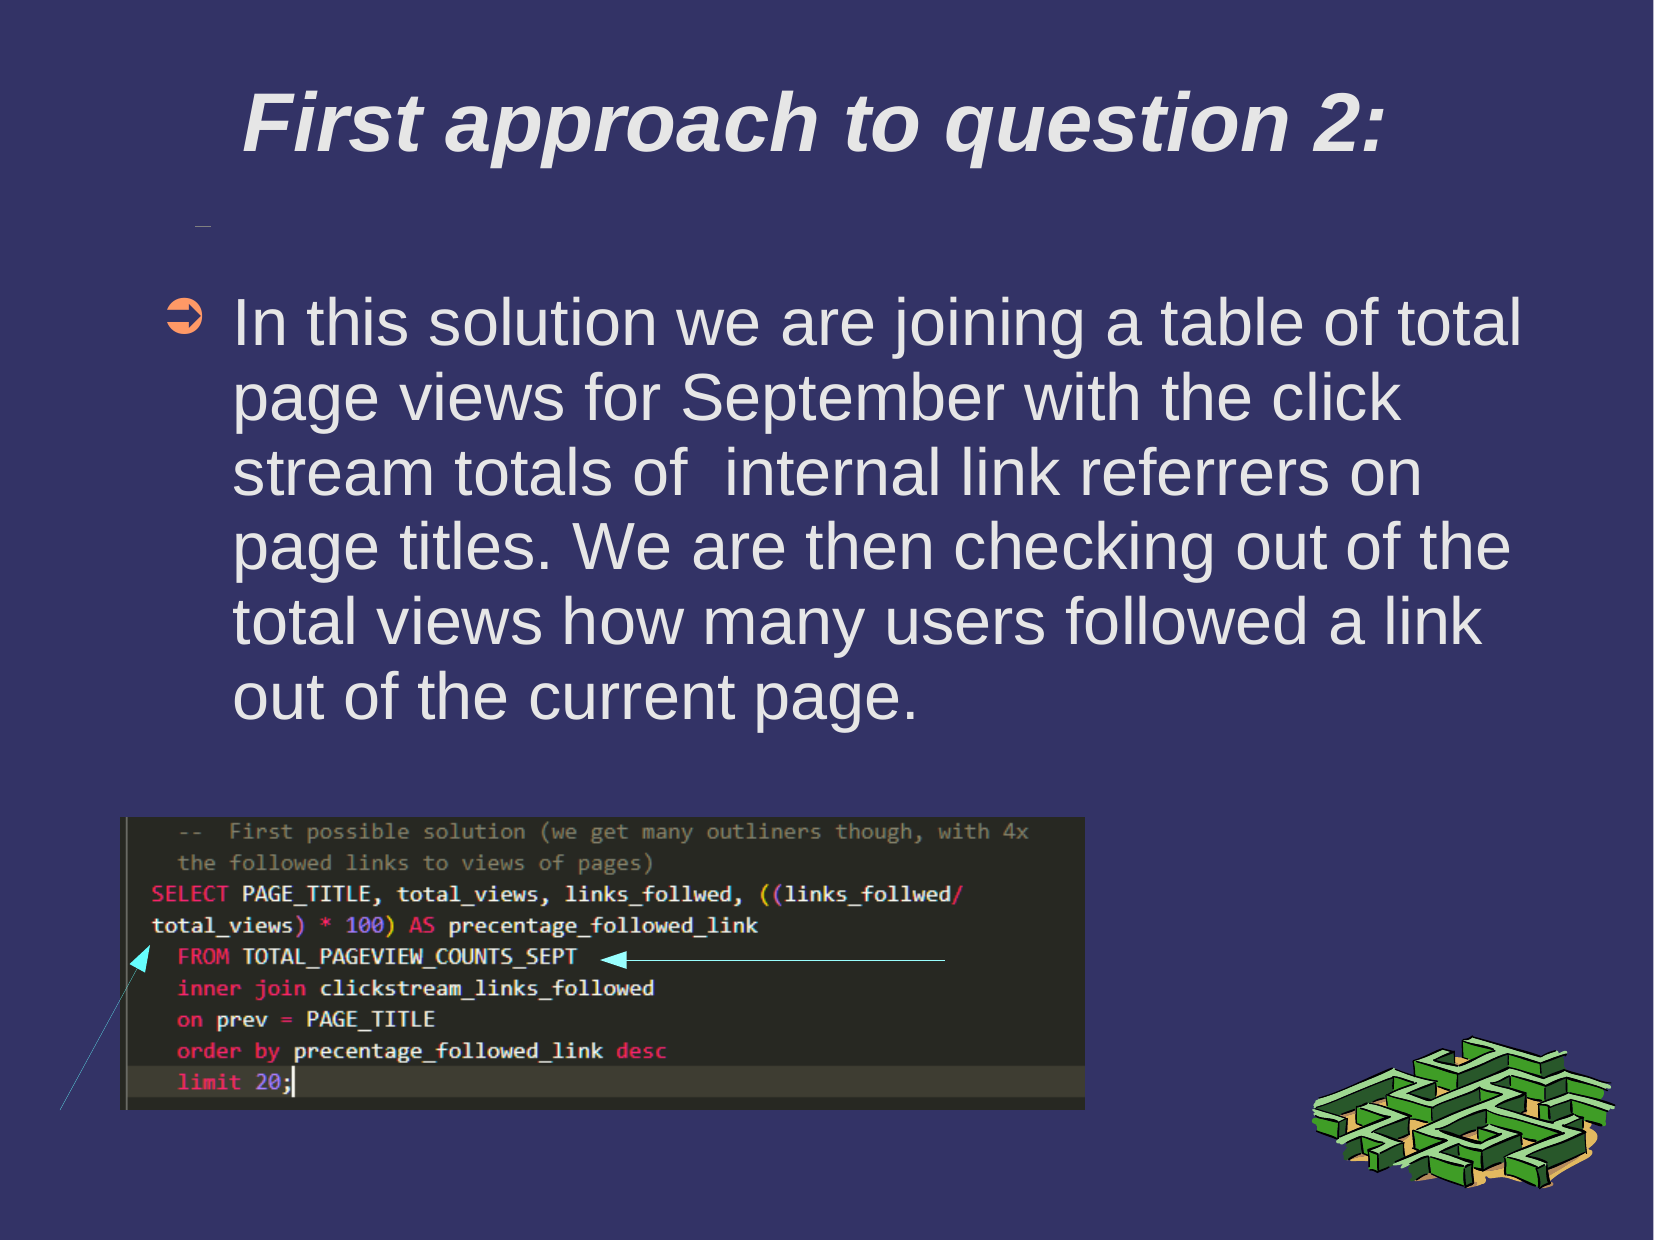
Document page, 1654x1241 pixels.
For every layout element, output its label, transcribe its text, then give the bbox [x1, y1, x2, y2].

title First approach to question 2: [121, 19, 1534, 227]
picture [120, 817, 1085, 1111]
list In this solution we are joining a table of total page views for September with the click stream totals of internal link referrers on page titles. We are then checking out of the total views how many users followed a link out of the current page. [150, 285, 1541, 1067]
